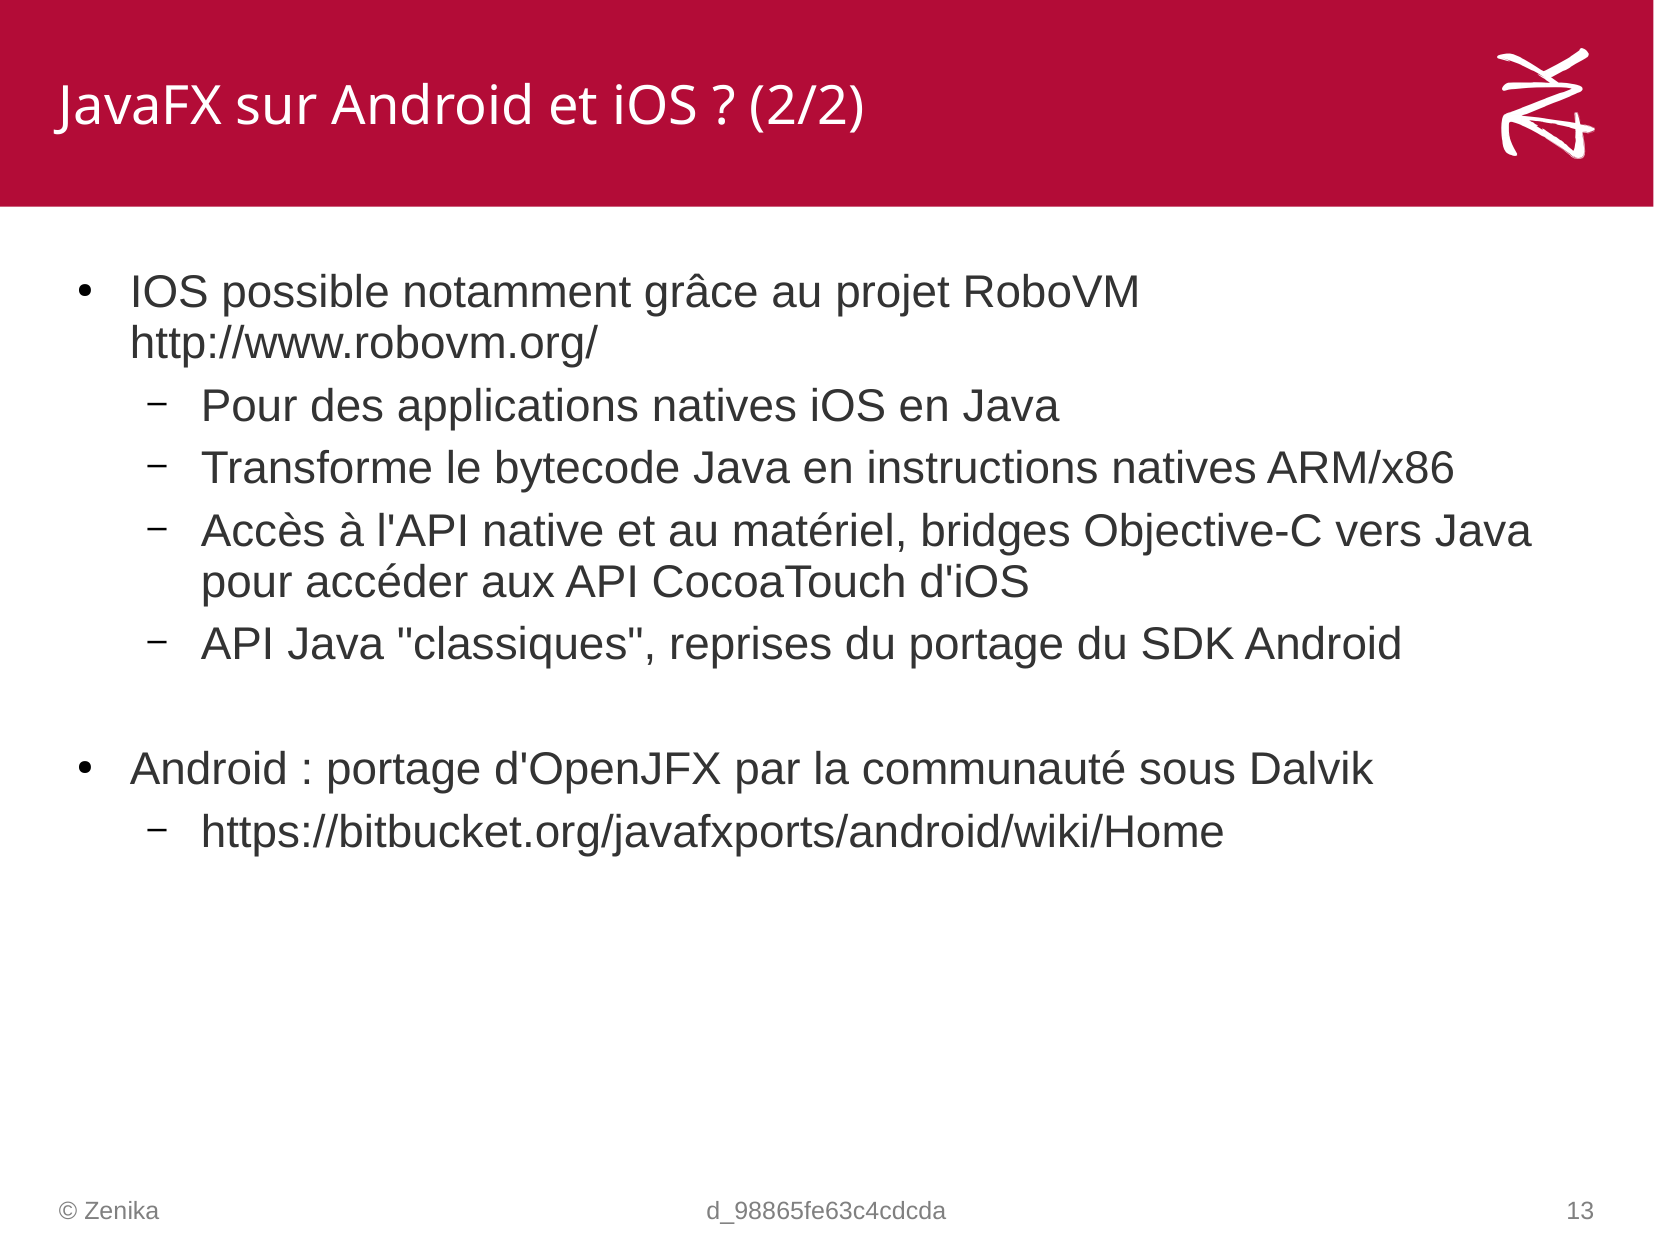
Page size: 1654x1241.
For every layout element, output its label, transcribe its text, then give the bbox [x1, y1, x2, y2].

list IOS possible notamment grâce au projet RoboVMhttp://www.robovm.org/ Pour des applications natives iOS en Java Transforme le bytecode Java en instructions natives ARM/x86 Accès à l'API native et au matériel, bridges Objective-C vers Java pour accéder aux API CocoaTouch d'iOS API Java "classiques", reprises du portage du SDK Android Android : portage d'OpenJFX par la communauté sous Dalvik https://bitbucket.org/javafxports/android/wiki/Home [59, 265, 1595, 1182]
title JavaFX sur Android et iOS ? (2/2) [59, 29, 1595, 178]
